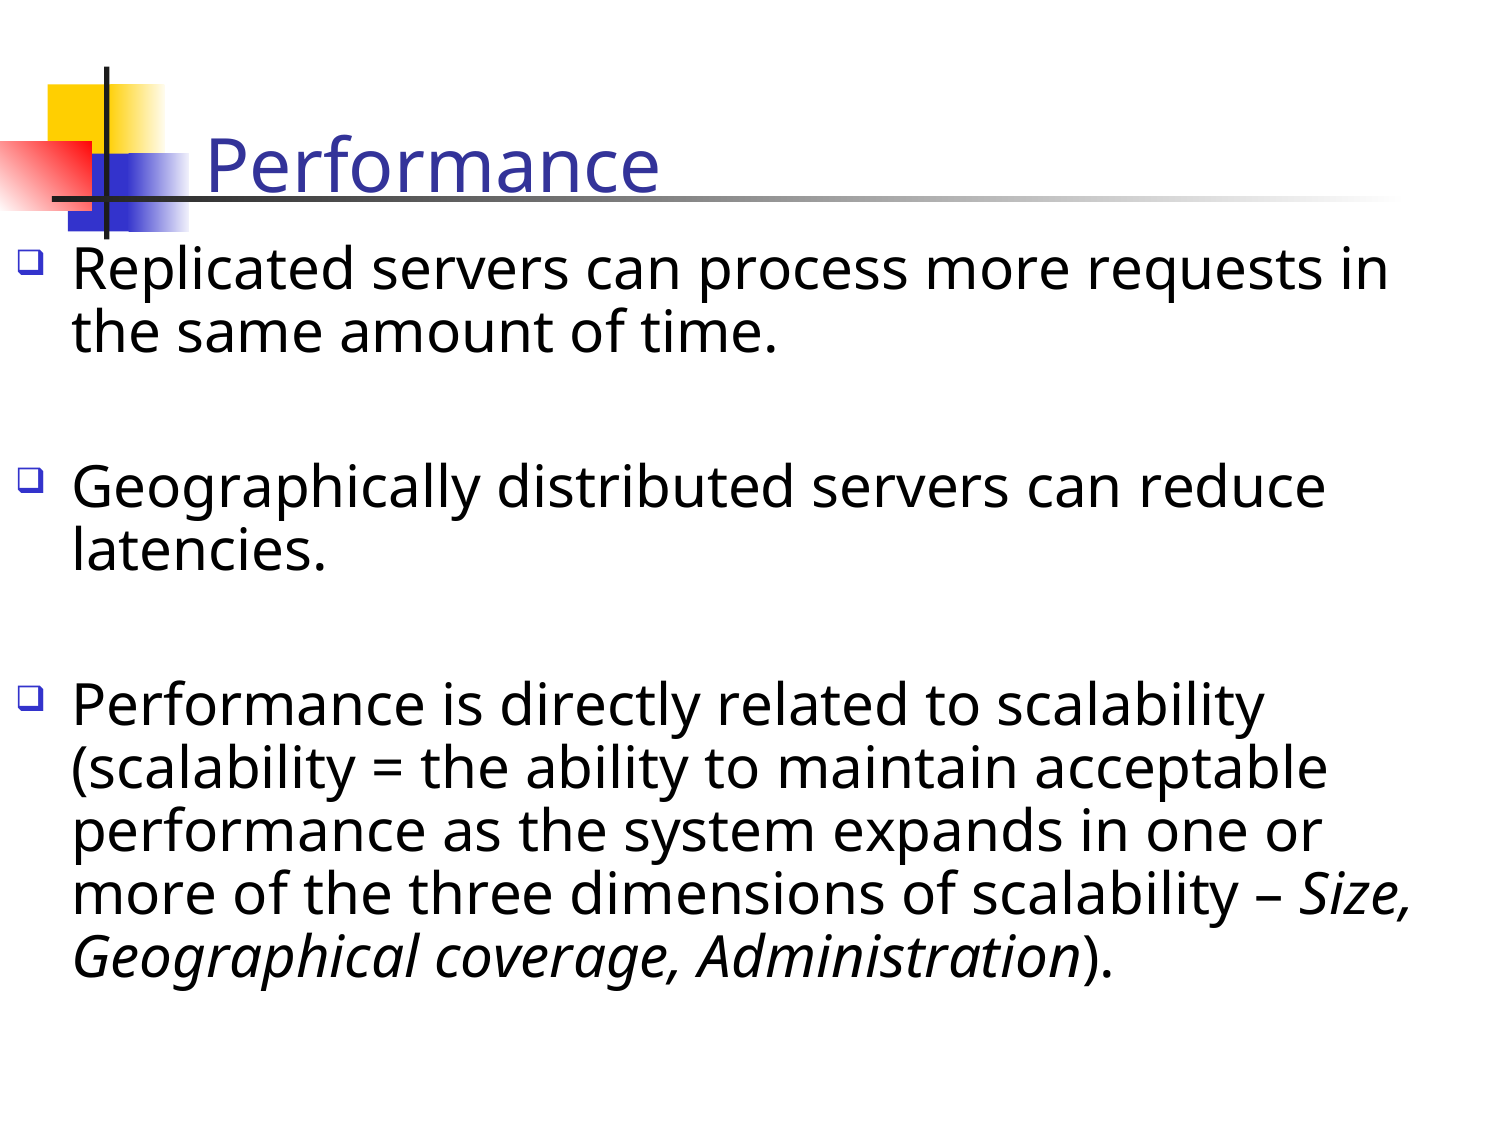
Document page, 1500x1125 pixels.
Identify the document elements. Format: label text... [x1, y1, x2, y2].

text_box Performance [189, 77, 1468, 215]
text_box Replicated servers can process more requests in the same amount of time. Geographically distributed servers can reduce latencies. Performance is directly related to scalability (scalability = the ability to maintain acceptable performance as the system expands in one or more of the three dimensions of scalability – Size, Geographical coverage, Administration). [0, 231, 1500, 1083]
